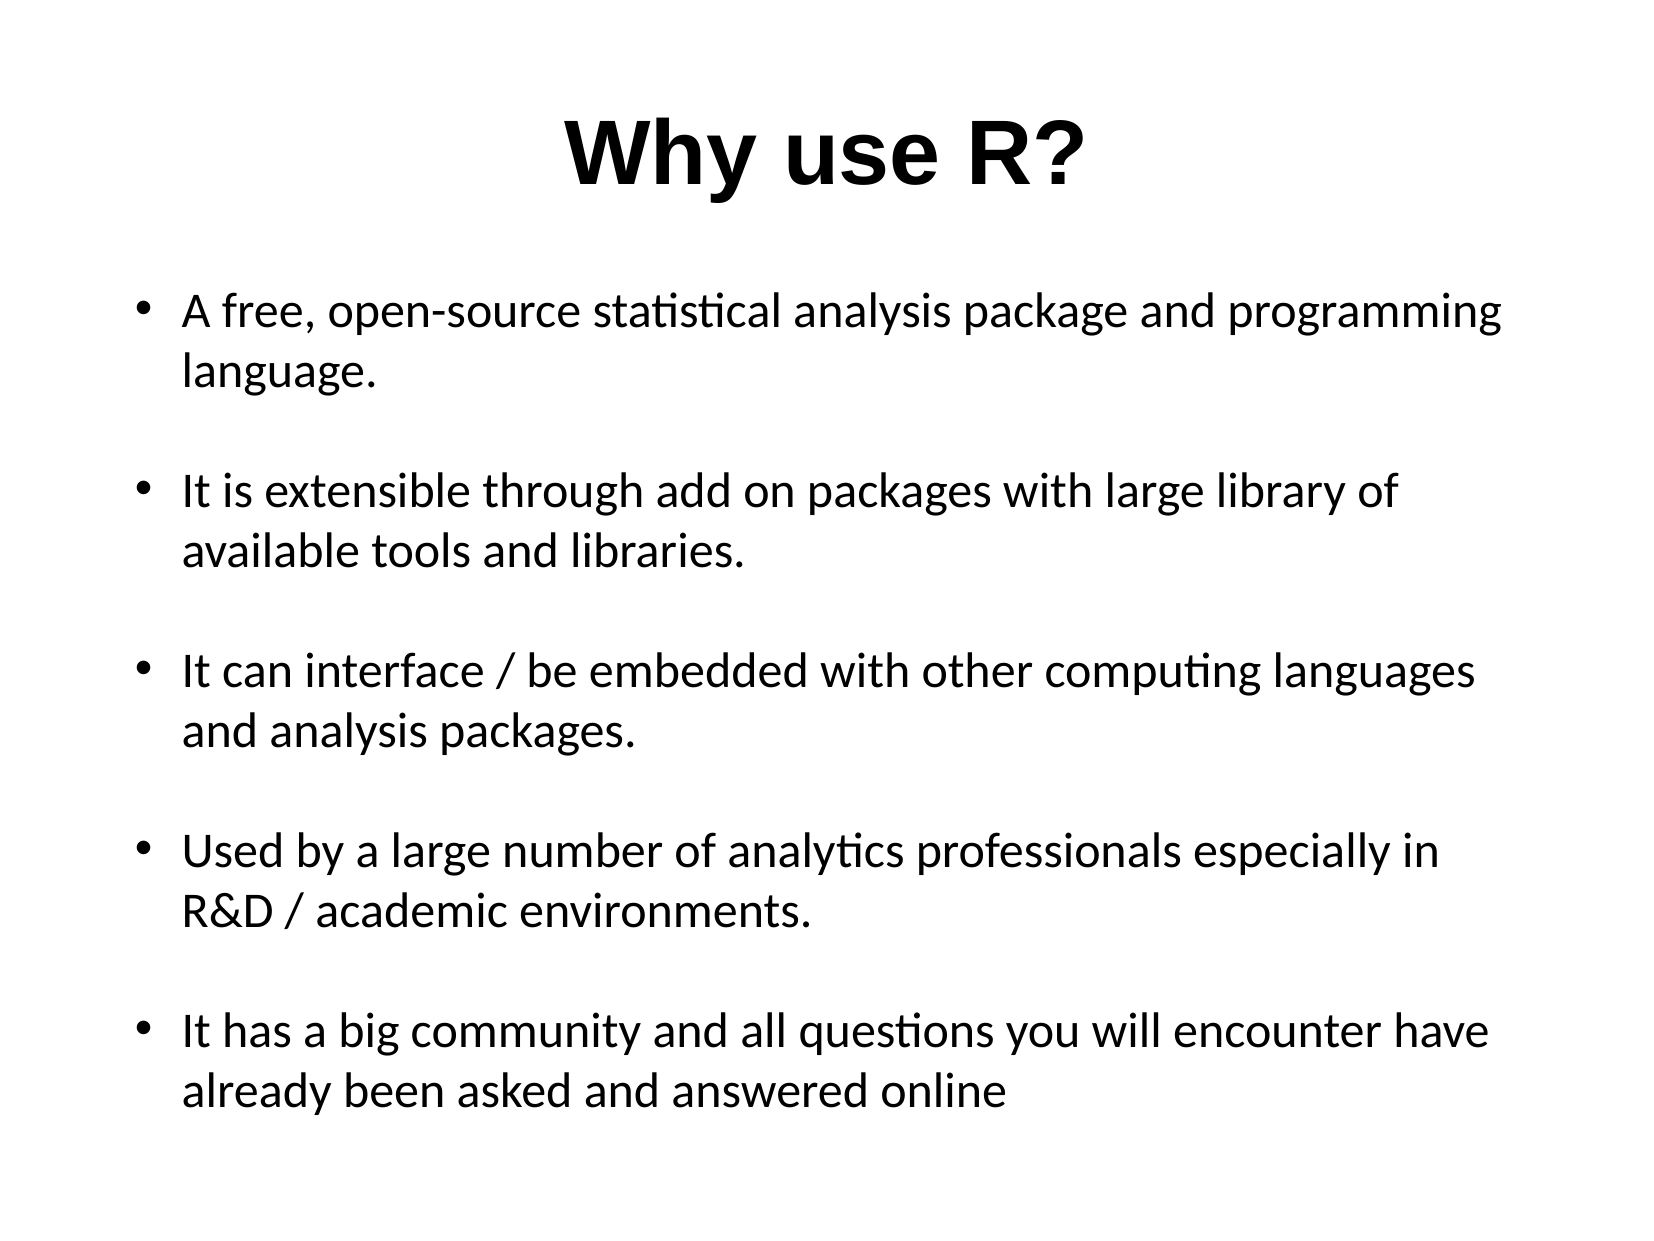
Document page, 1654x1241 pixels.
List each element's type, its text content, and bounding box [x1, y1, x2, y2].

title Why use R? [82, 49, 1571, 257]
text_box A free, open-source statistical analysis package and programming language. It is extensible through add on packages with large library of available tools and libraries. It can interface / be embedded with other computing languages and analysis packages. Used by a large number of analytics professionals especially in R&D / academic environments. It has a big community and all questions you will encounter have already been asked and answered online [119, 230, 1547, 1126]
